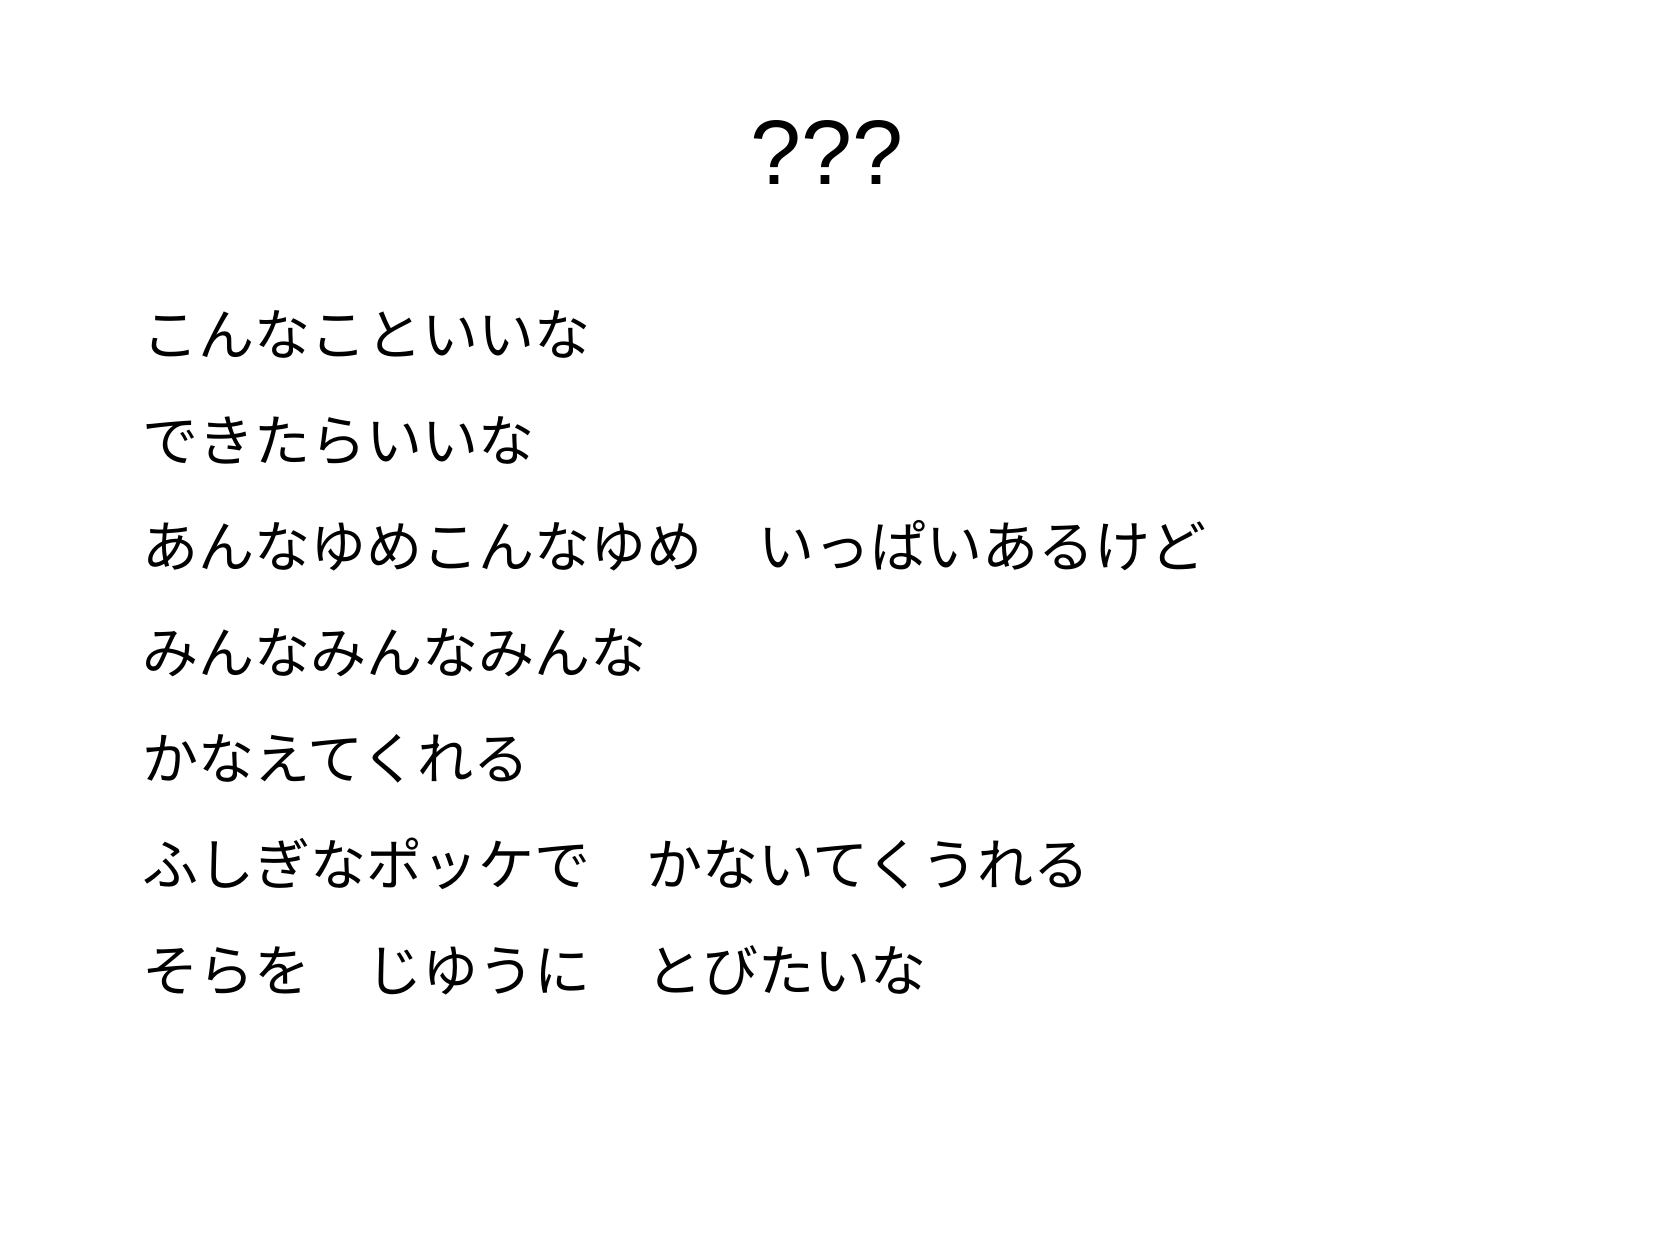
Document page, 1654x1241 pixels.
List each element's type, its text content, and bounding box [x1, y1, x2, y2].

title ??? [82, 49, 1571, 257]
list こんなこといいな できたらいいな あんなゆめこんなゆめ いっぱいあるけど みんなみんなみんな かなえてくれる ふしぎなポッケで かないてくうれる そらを じゆうに とびたいな [82, 290, 1571, 1010]
